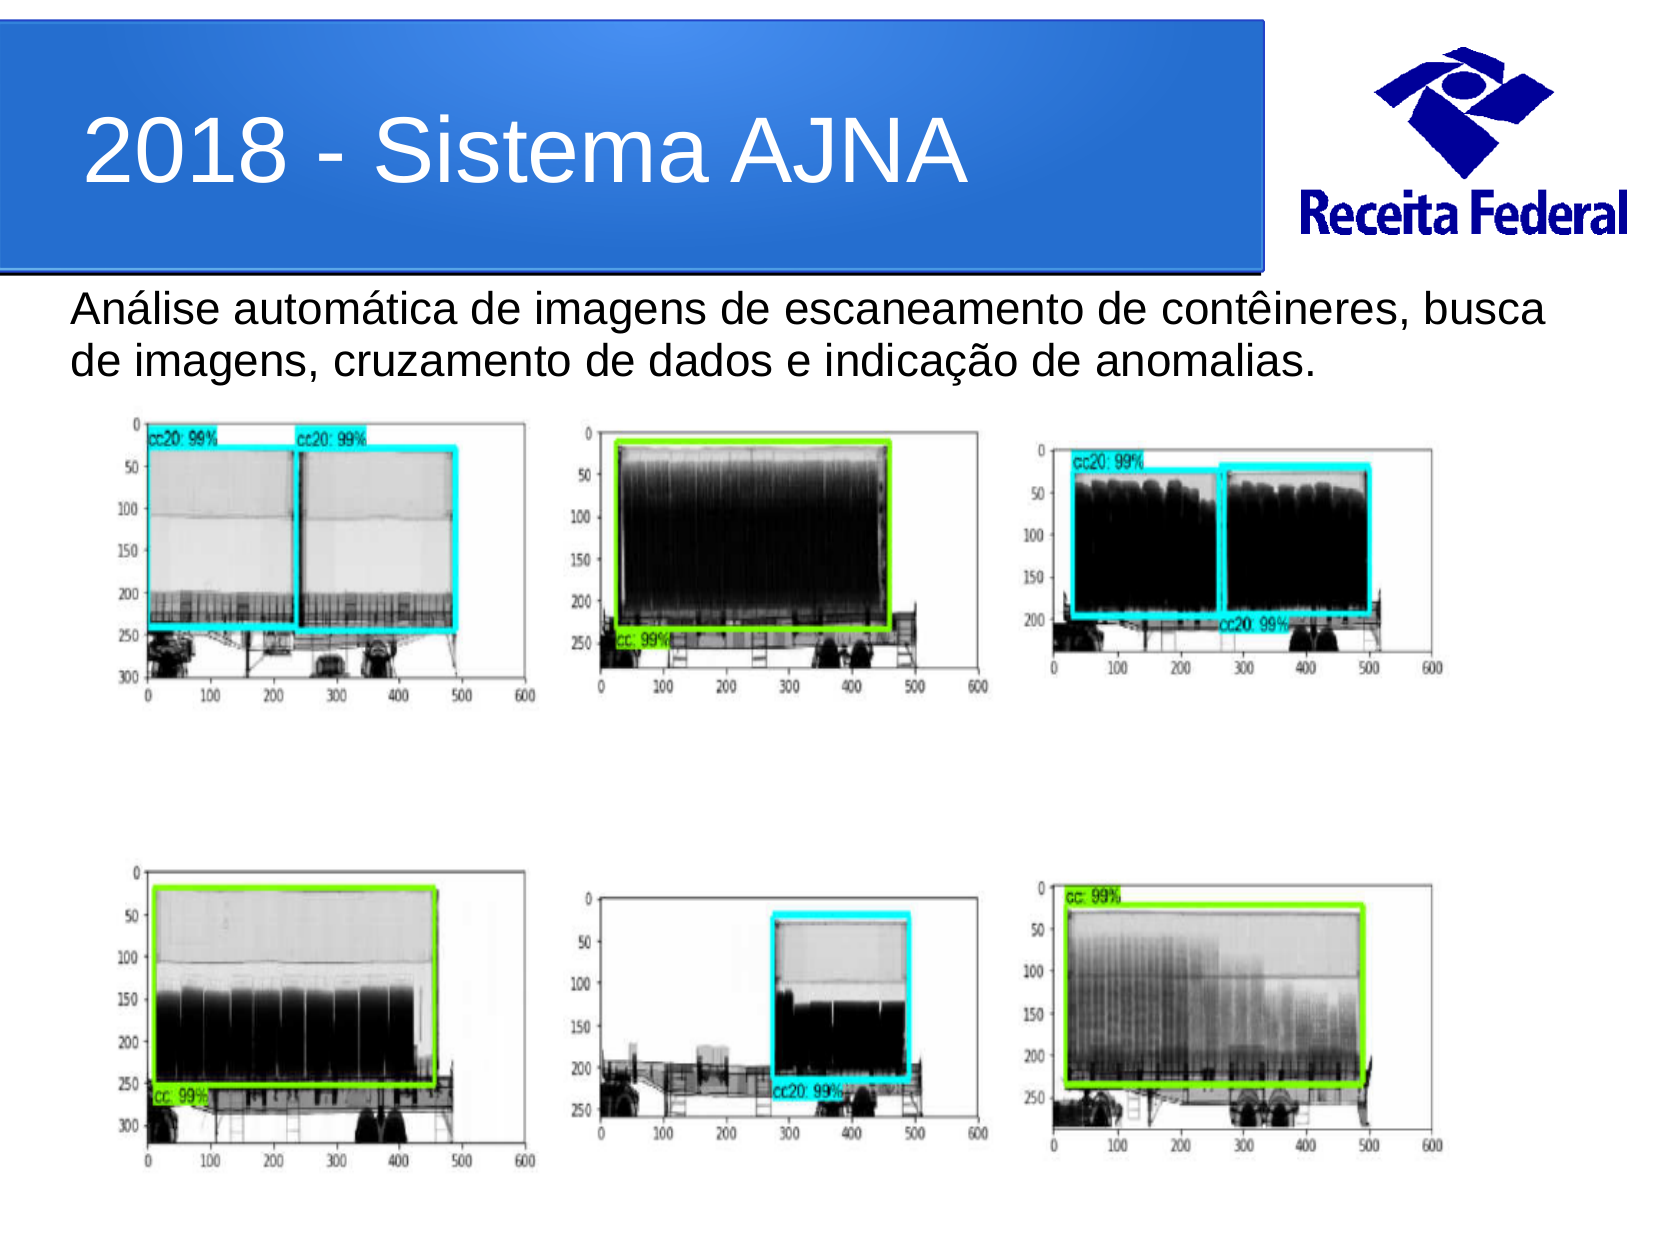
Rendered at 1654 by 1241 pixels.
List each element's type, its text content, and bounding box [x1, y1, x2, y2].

subtitle Análise automática de imagens de escaneamento de contêineres, busca de imagens, cruzamento de dados e indicação de anomalias. [70, 283, 1571, 435]
picture [94, 435, 1477, 1221]
picture [1560, 47, 1629, 237]
title 2018 - Sistema AJNA [82, 0, 1560, 283]
